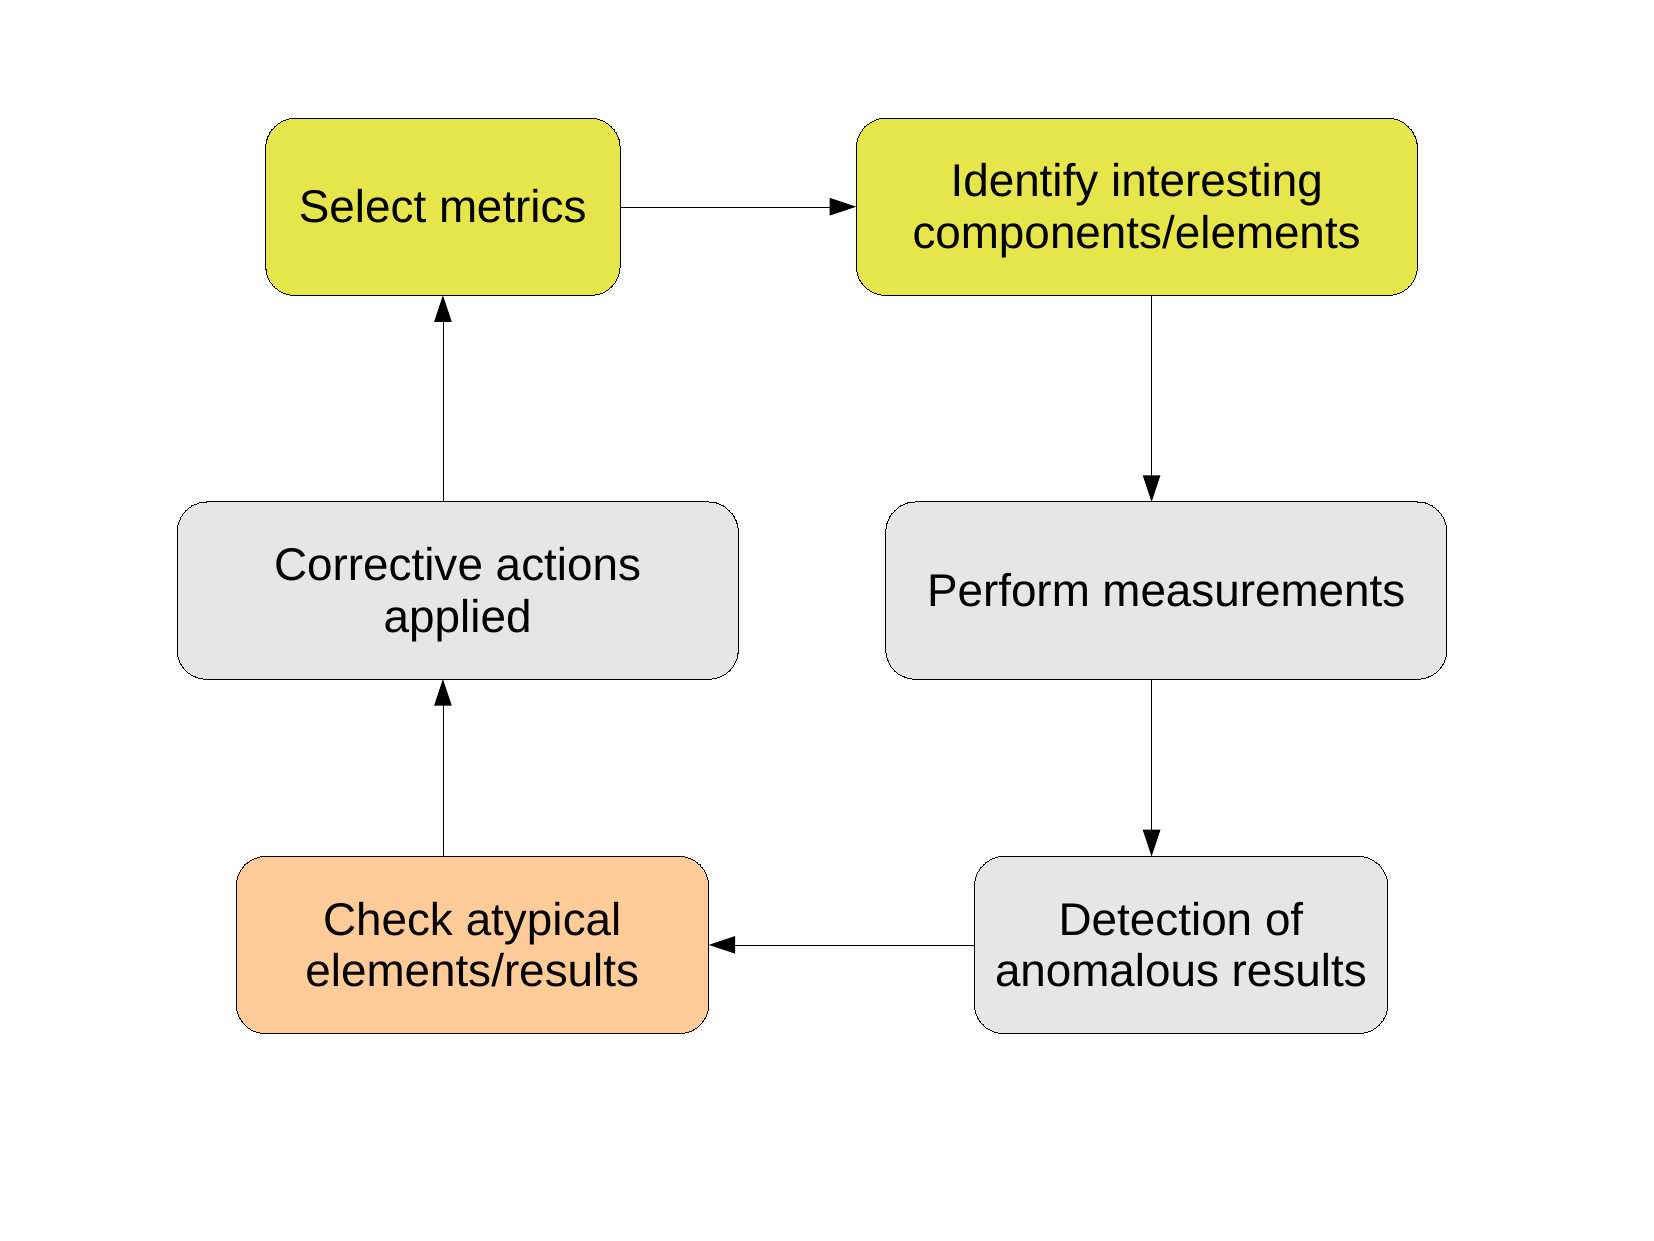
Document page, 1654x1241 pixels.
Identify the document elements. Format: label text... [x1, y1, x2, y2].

text_box Corrective actions applied [177, 501, 739, 680]
text_box Check atypical elements/results [236, 856, 709, 1034]
text_box Identify interesting components/elements [856, 118, 1418, 296]
text_box Select metrics [265, 118, 621, 296]
text_box Detection of anomalous results [974, 856, 1388, 1034]
text_box Perform measurements [885, 501, 1447, 680]
